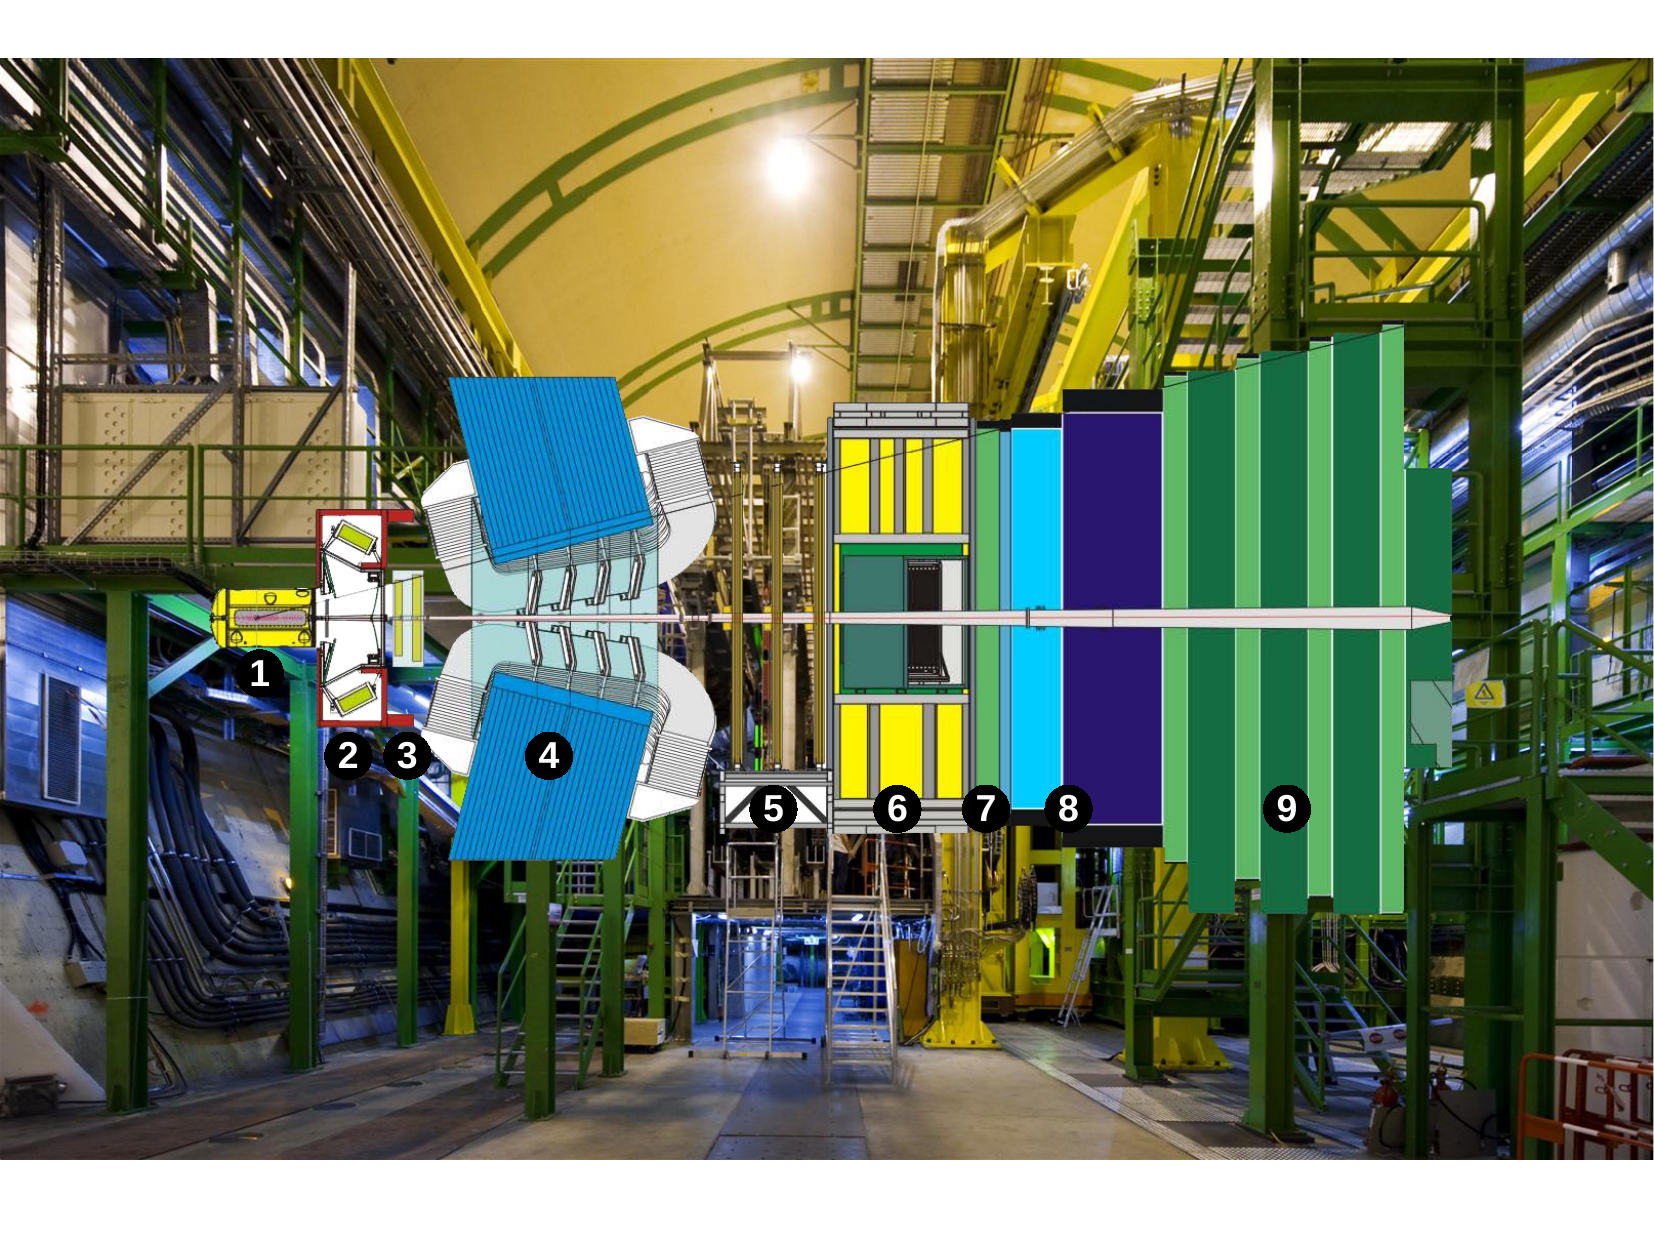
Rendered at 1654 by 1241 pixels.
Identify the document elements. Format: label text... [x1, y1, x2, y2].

text_box 8 [1044, 785, 1093, 833]
text_box 2 [324, 732, 373, 780]
picture [0, 58, 1654, 1160]
text_box 4 [525, 732, 573, 780]
text_box 3 [383, 732, 432, 780]
text_box 9 [1263, 785, 1311, 833]
text_box 1 [236, 649, 284, 697]
text_box 7 [962, 785, 1010, 833]
text_box 6 [873, 785, 922, 833]
text_box 5 [749, 785, 798, 833]
